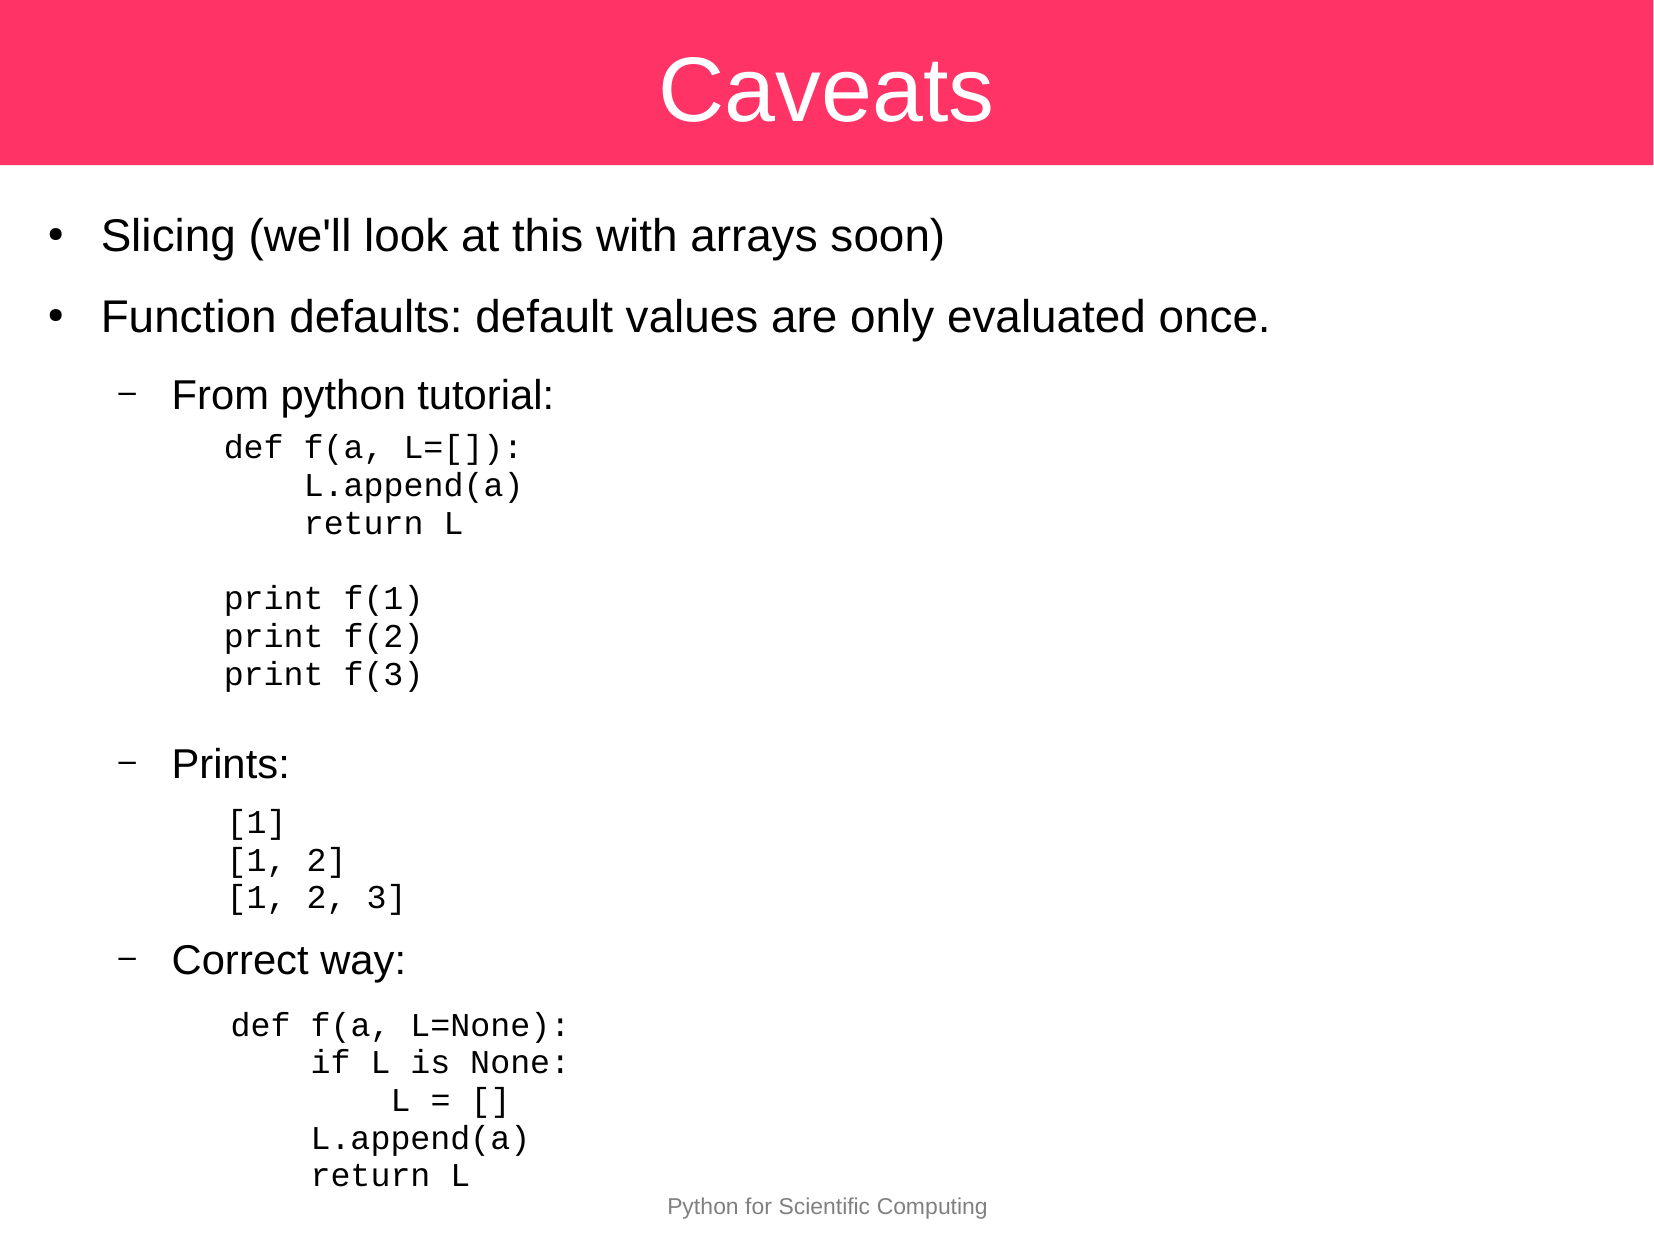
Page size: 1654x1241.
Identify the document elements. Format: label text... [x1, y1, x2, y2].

text_box def f(a, L=None): if L is None: L = [] L.append(a) return L [215, 1000, 736, 1205]
title Caveats [82, 31, 1571, 148]
text_box def f(a, L=[]): L.append(a) return L print f(1) print f(2) print f(3) [209, 423, 835, 703]
list Slicing (we'll look at this with arrays soon) Function defaults: default values are only evaluated once. From python tutorial: Prints: Correct way: [30, 210, 1621, 1171]
text_box [1] [1, 2] [1, 2, 3] [211, 798, 475, 927]
